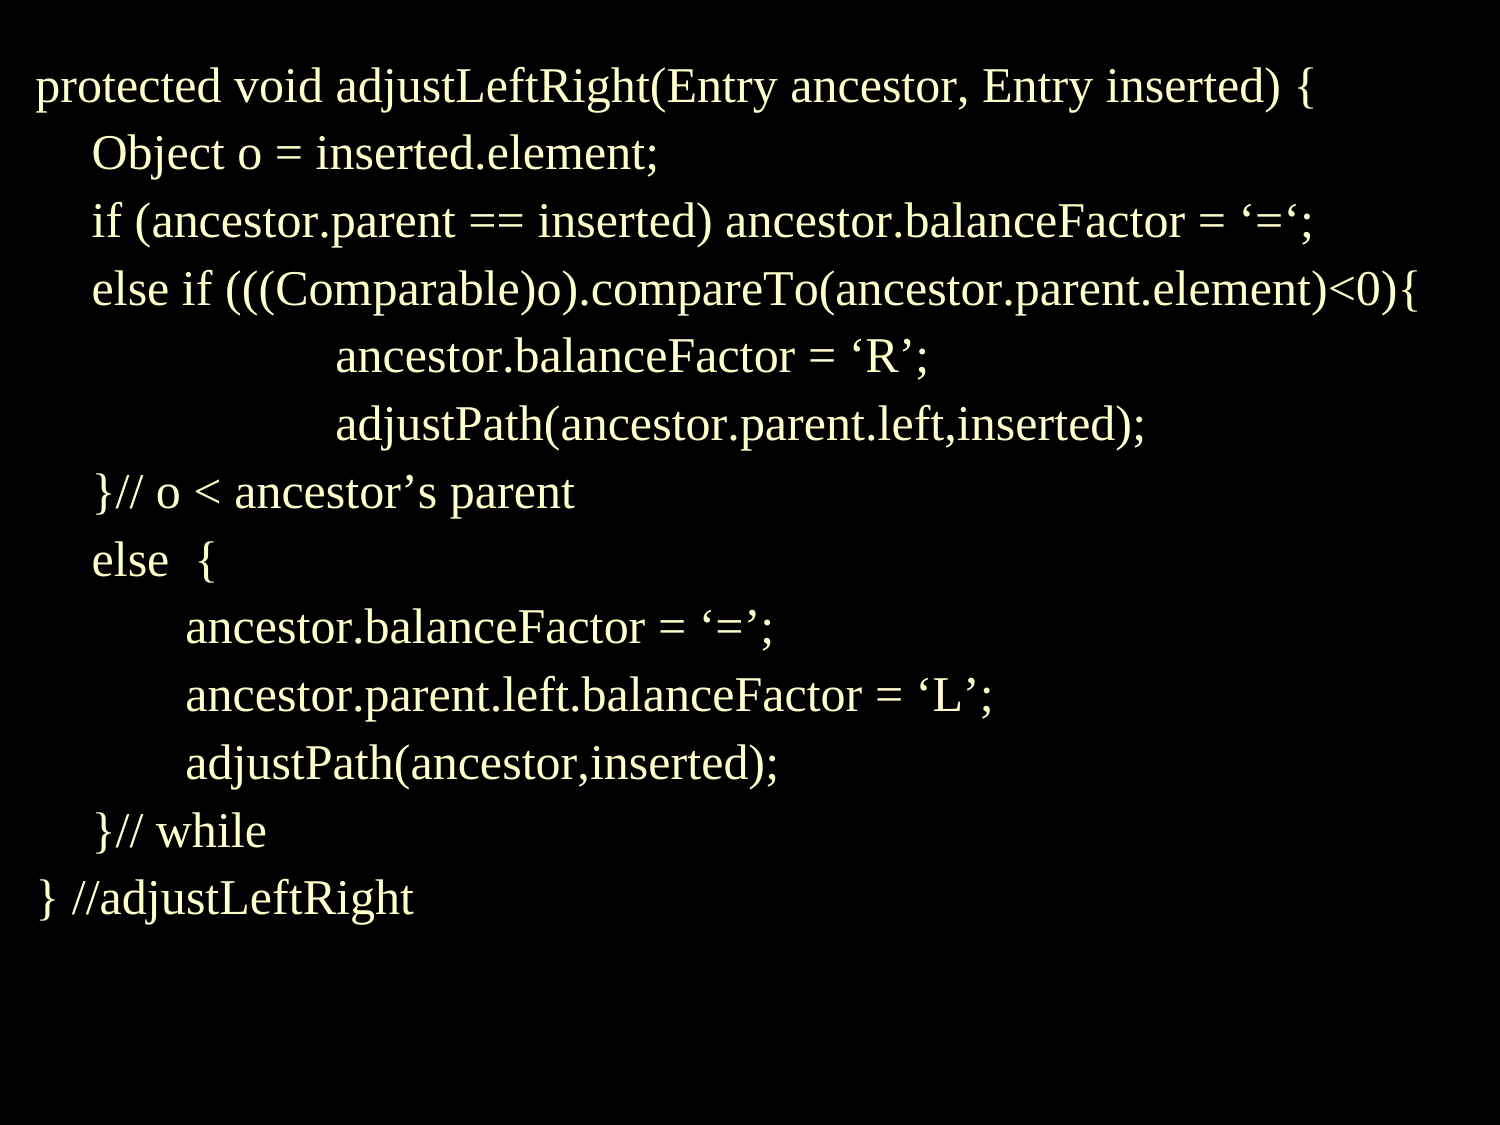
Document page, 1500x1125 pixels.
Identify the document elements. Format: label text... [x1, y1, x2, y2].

list protected void adjustLeftRight(Entry ancestor, Entry inserted) { Object o = inserted.element; if (ancestor.parent == inserted) ancestor.balanceFactor = ‘=‘; else if (((Comparable)o).compareTo(ancestor.parent.element)<0){ ancestor.balanceFactor = ‘R’; adjustPath(ancestor.parent.left,inserted); }// o < ancestor’s parent else { ancestor.balanceFactor = ‘=’; ancestor.parent.left.balanceFactor = ‘L’; adjustPath(ancestor,inserted); }// while } //adjustLeftRight [20, 49, 1480, 1063]
